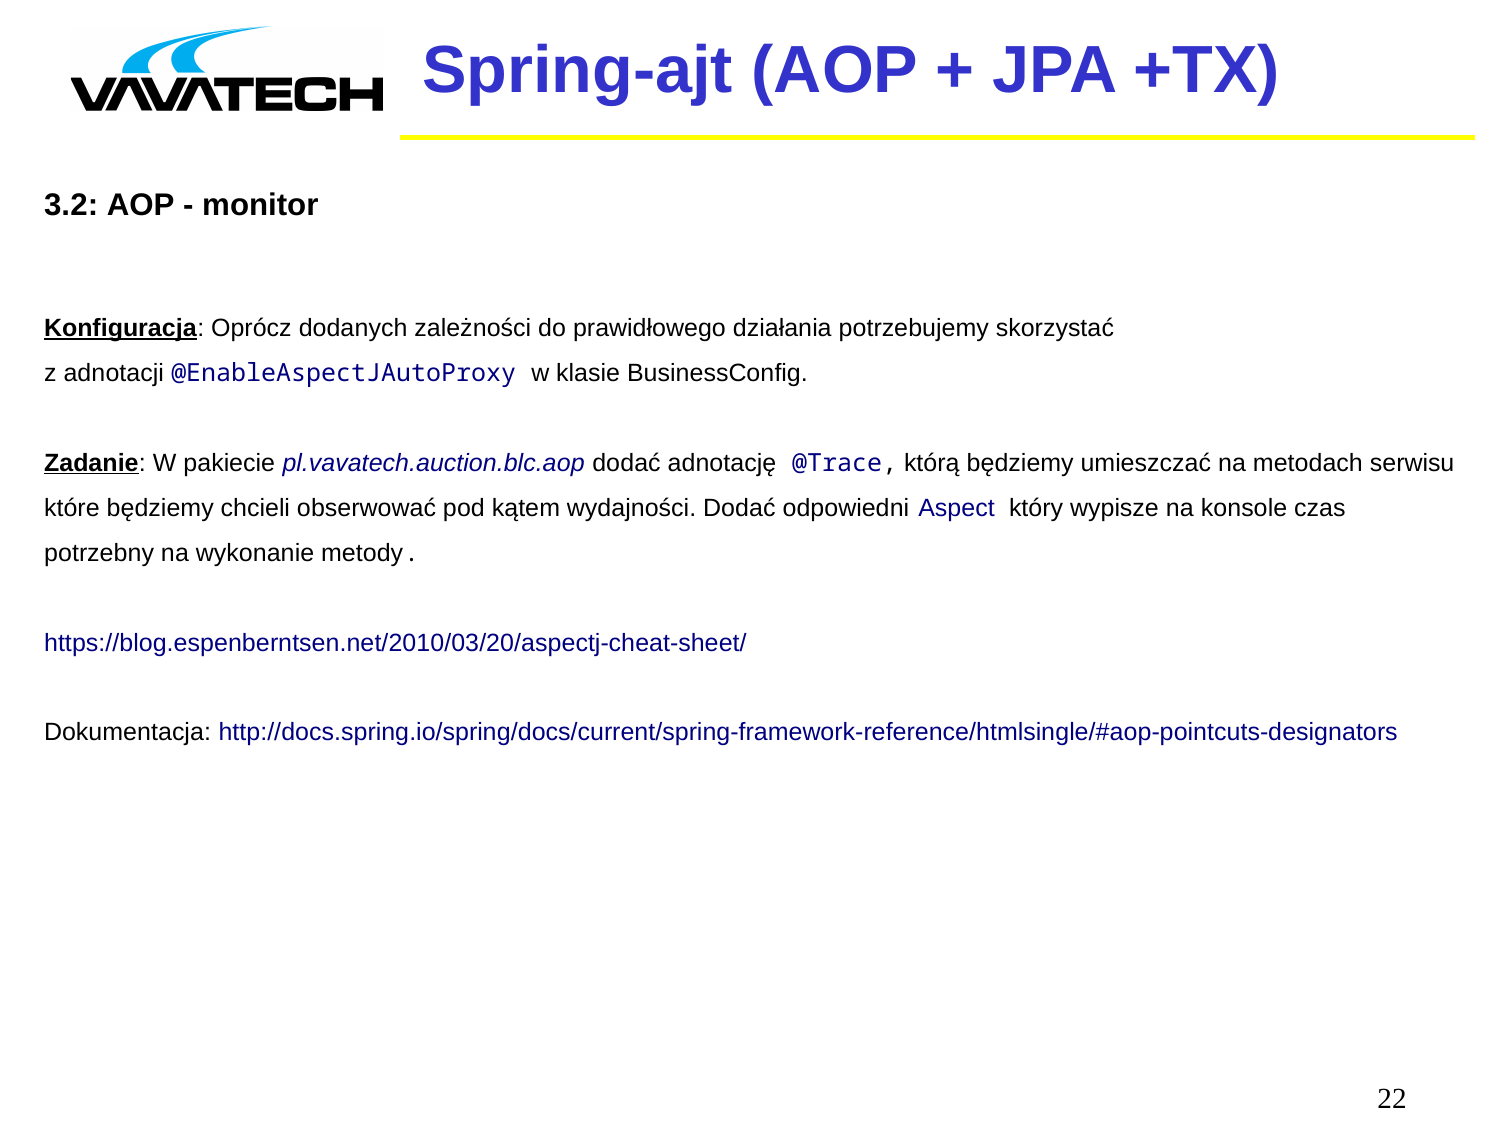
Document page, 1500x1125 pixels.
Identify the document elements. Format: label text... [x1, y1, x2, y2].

title Spring-ajt (AOP + JPA +TX) [407, 0, 1479, 157]
text_box 3.2: AOP - monitor Konfiguracja: Oprócz dodanych zależności do prawidłowego działania potrzebujemy skorzystać z adnotacji @EnableAspectJAutoProxy w klasie BusinessConfig. Zadanie: W pakiecie pl.vavatech.auction.blc.aop dodać adnotację @Trace, którą będziemy umieszczać na metodach serwisu które będziemy chcieli obserwować pod kątem wydajności. Dodać odpowiedni Aspect który wypisze na konsole czas potrzebny na wykonanie metody. https://blog.espenberntsen.net/2010/03/20/aspectj-cheat-sheet/ Dokumentacja: http://docs.spring.io/spring/docs/current/spring-framework-reference/htmlsingle/#aop-pointcuts-designators [29, 177, 1477, 1028]
picture [70, 26, 383, 111]
